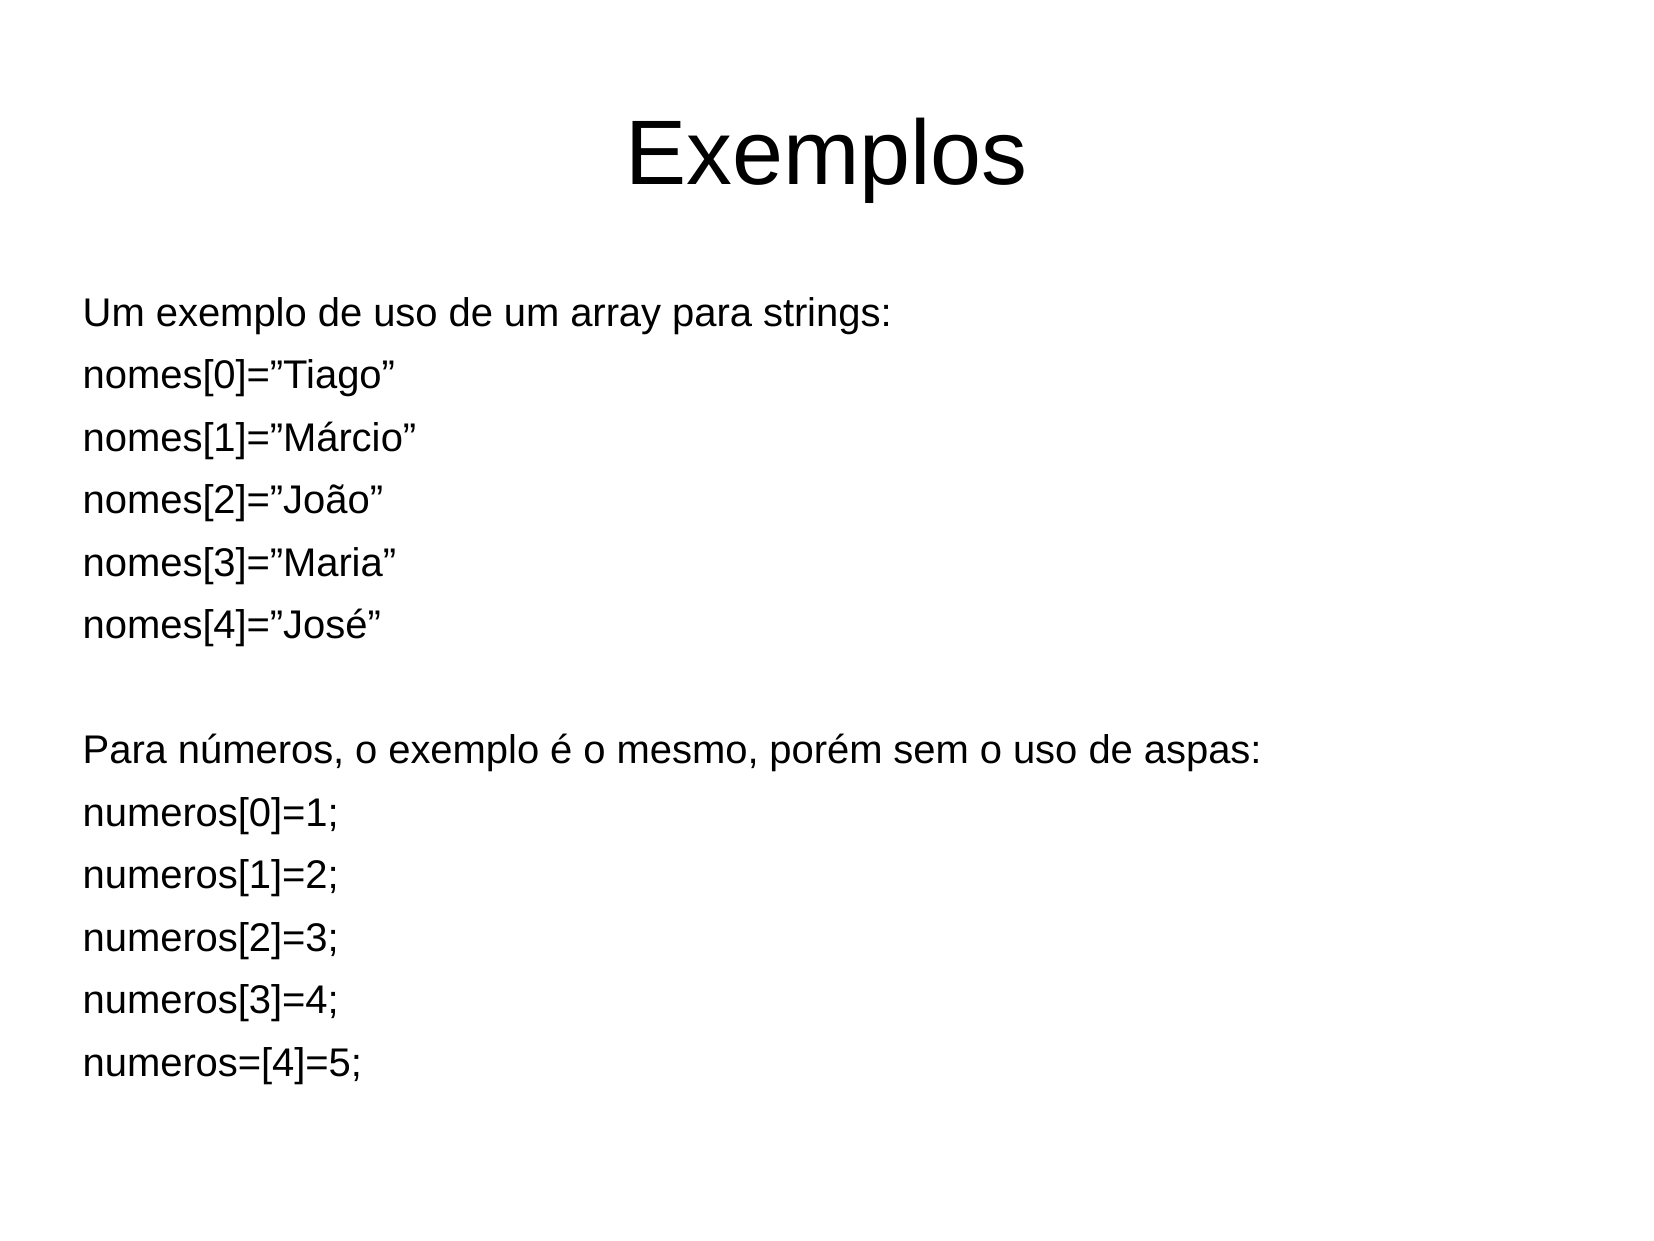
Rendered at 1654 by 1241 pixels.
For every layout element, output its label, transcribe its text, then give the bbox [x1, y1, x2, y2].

list Um exemplo de uso de um array para strings: nomes[0]=”Tiago” nomes[1]=”Márcio” nomes[2]=”João” nomes[3]=”Maria” nomes[4]=”José” Para números, o exemplo é o mesmo, porém sem o uso de aspas: numeros[0]=1; numeros[1]=2; numeros[2]=3; numeros[3]=4; numeros=[4]=5; [82, 290, 1571, 1099]
title Exemplos [82, 49, 1571, 257]
